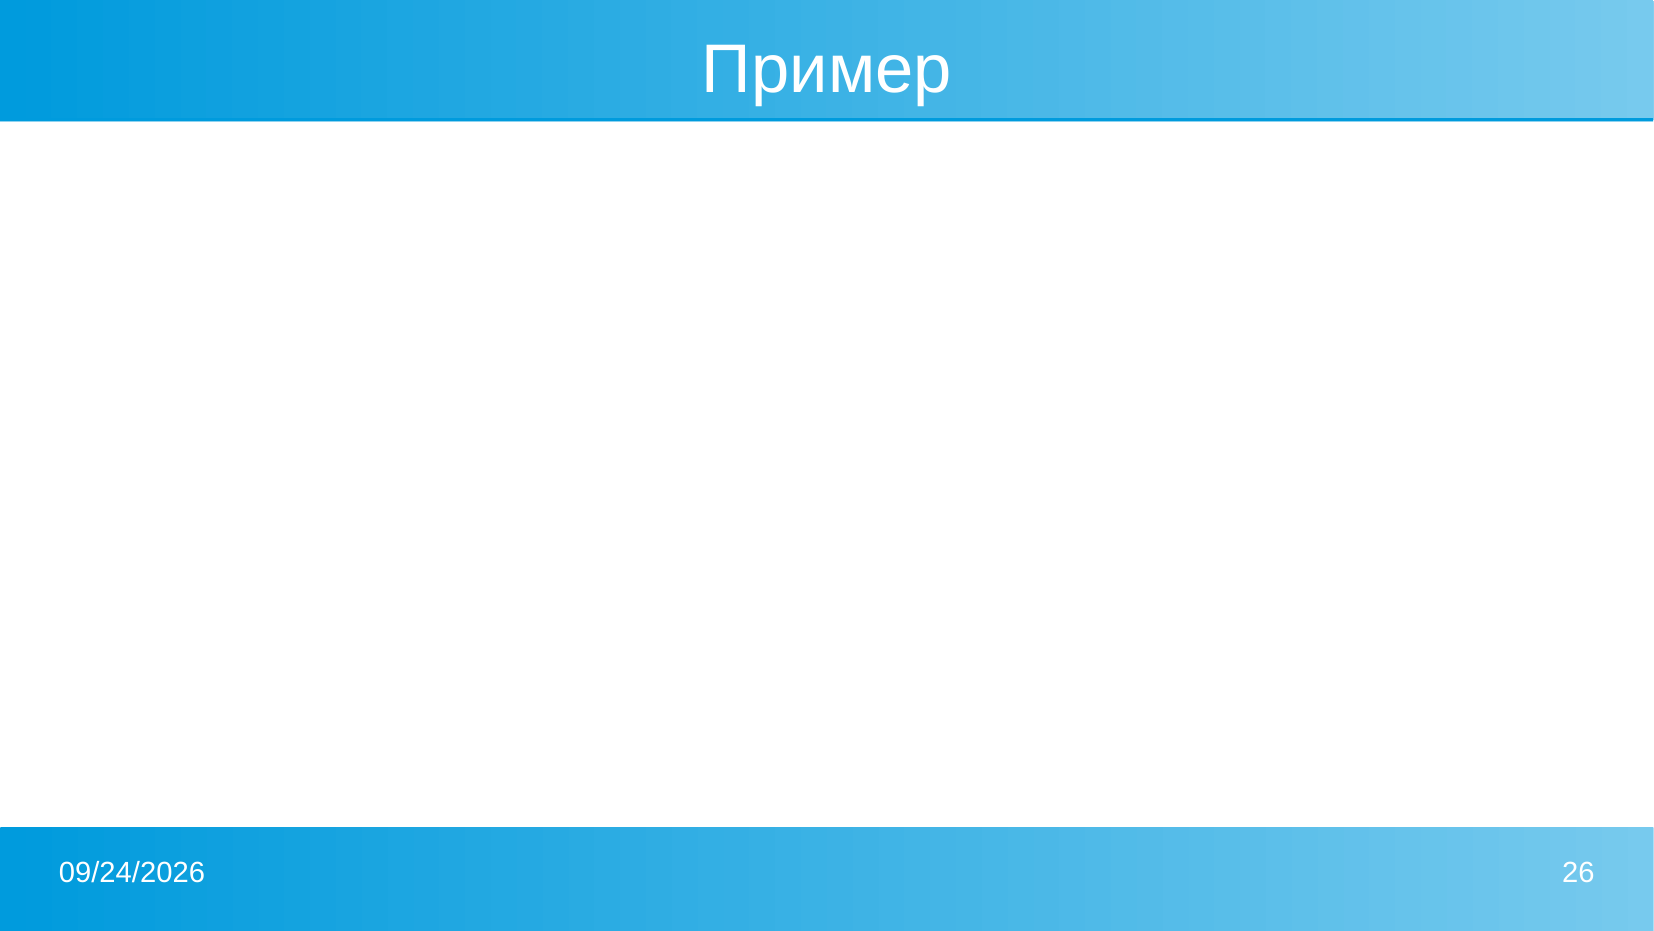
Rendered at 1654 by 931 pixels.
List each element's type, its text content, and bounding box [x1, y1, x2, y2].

title Пример [59, 29, 1595, 108]
